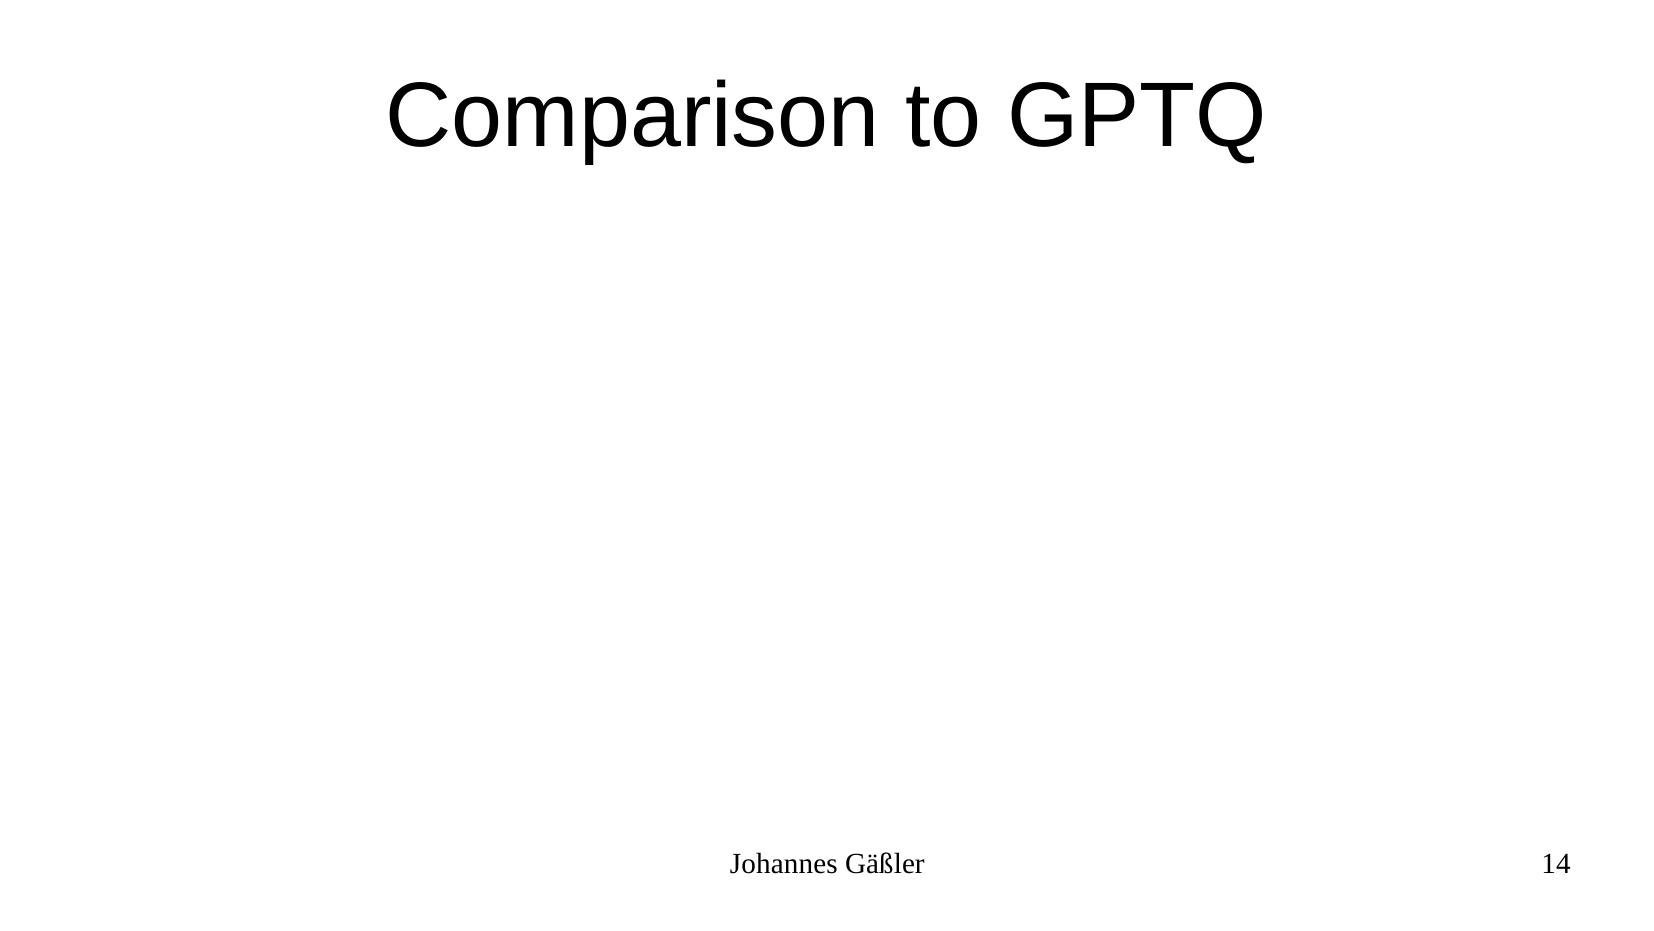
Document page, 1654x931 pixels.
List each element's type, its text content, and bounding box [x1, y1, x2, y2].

title Comparison to GPTQ [82, 37, 1571, 193]
